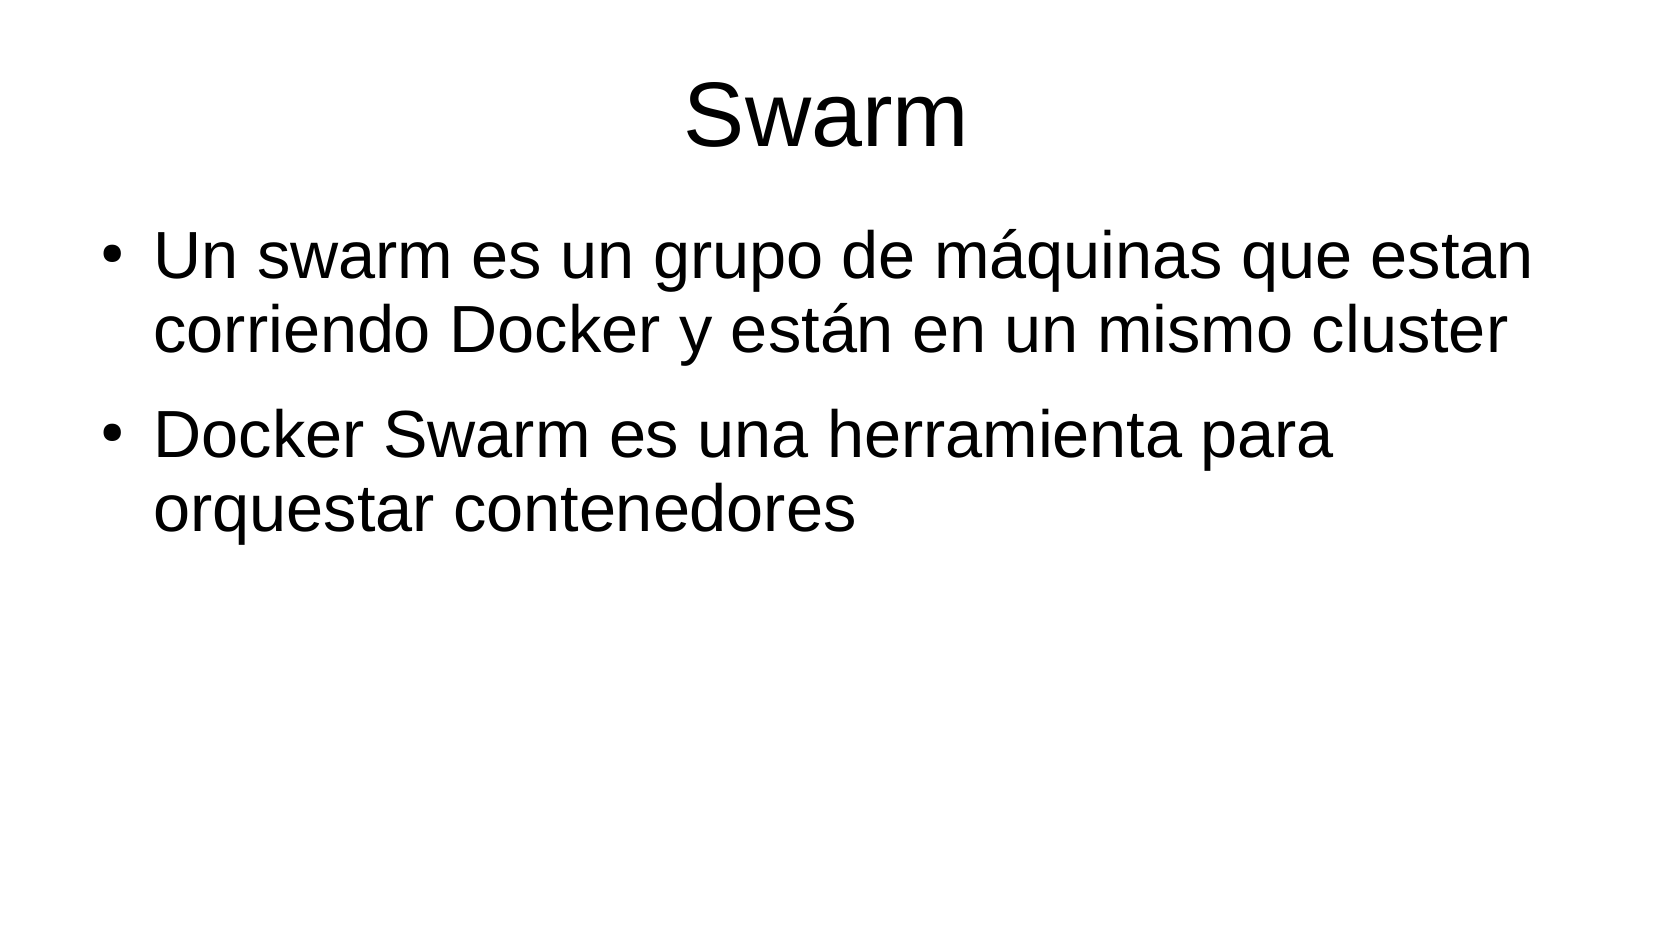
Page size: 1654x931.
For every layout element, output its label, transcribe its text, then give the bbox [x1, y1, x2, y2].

title Swarm [82, 37, 1571, 193]
list Un swarm es un grupo de máquinas que estan corriendo Docker y están en un mismo cluster Docker Swarm es una herramienta para orquestar contenedores [82, 217, 1571, 758]
